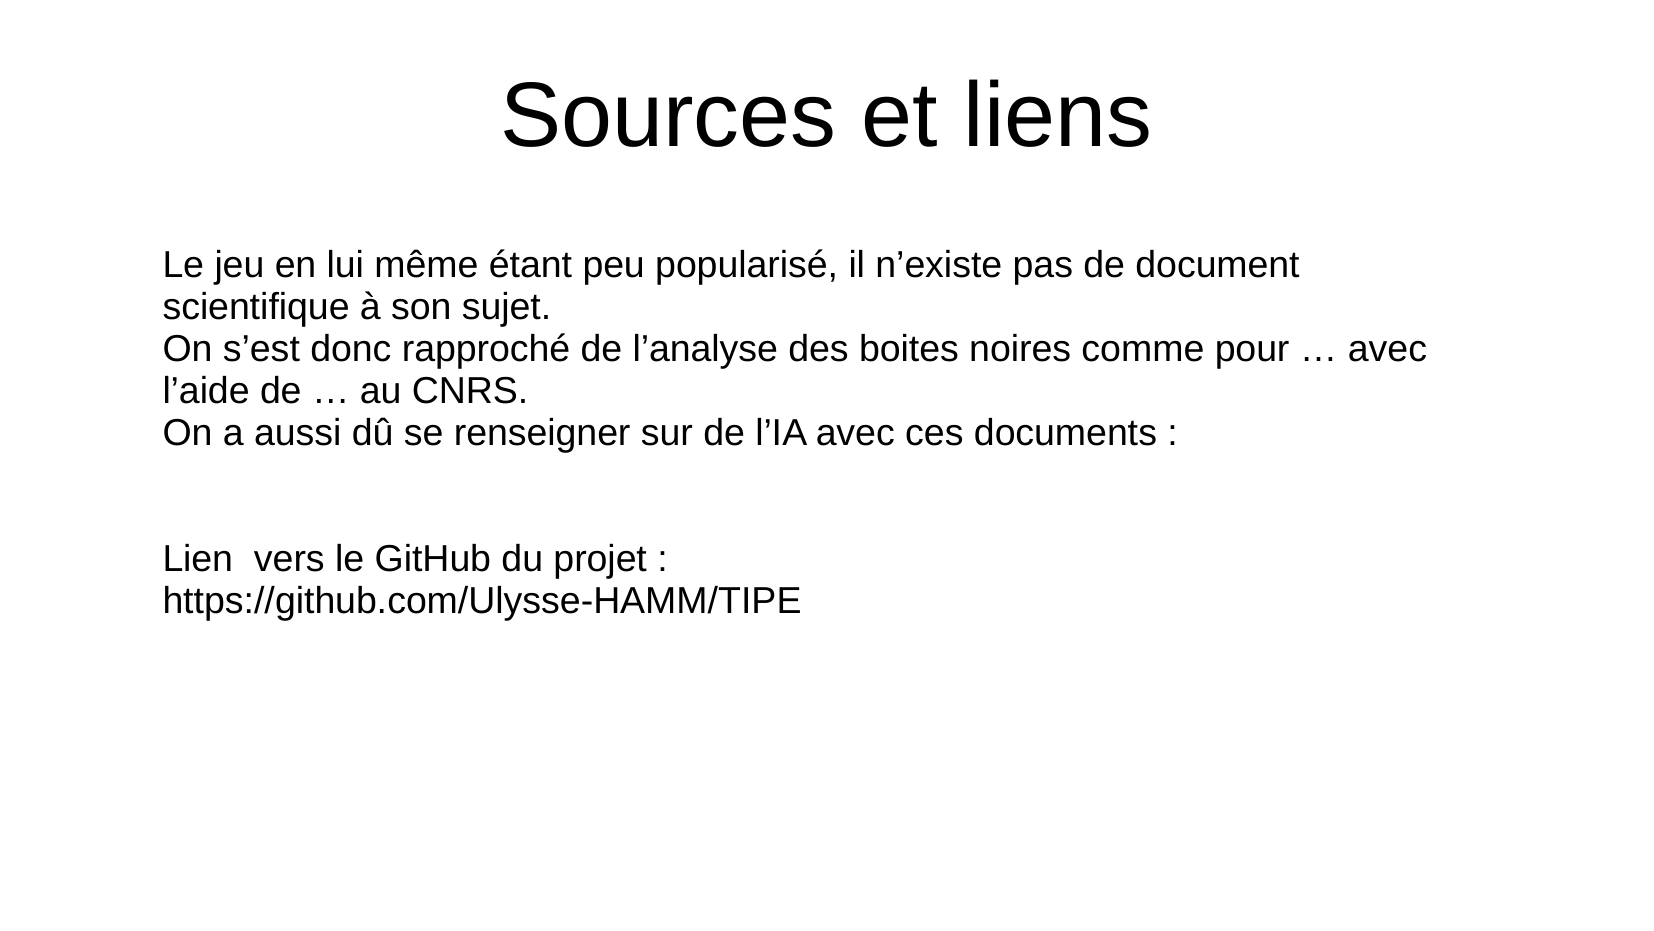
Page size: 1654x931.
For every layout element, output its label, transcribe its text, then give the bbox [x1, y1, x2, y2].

title Sources et liens [82, 37, 1571, 193]
text_box Le jeu en lui même étant peu popularisé, il n’existe pas de document scientifique à son sujet. On s’est donc rapproché de l’analyse des boites noires comme pour … avec l’aide de … au CNRS. On a aussi dû se renseigner sur de l’IA avec ces documents : Lien vers le GitHub du projet : https://github.com/Ulysse-HAMM/TIPE [147, 236, 1477, 629]
